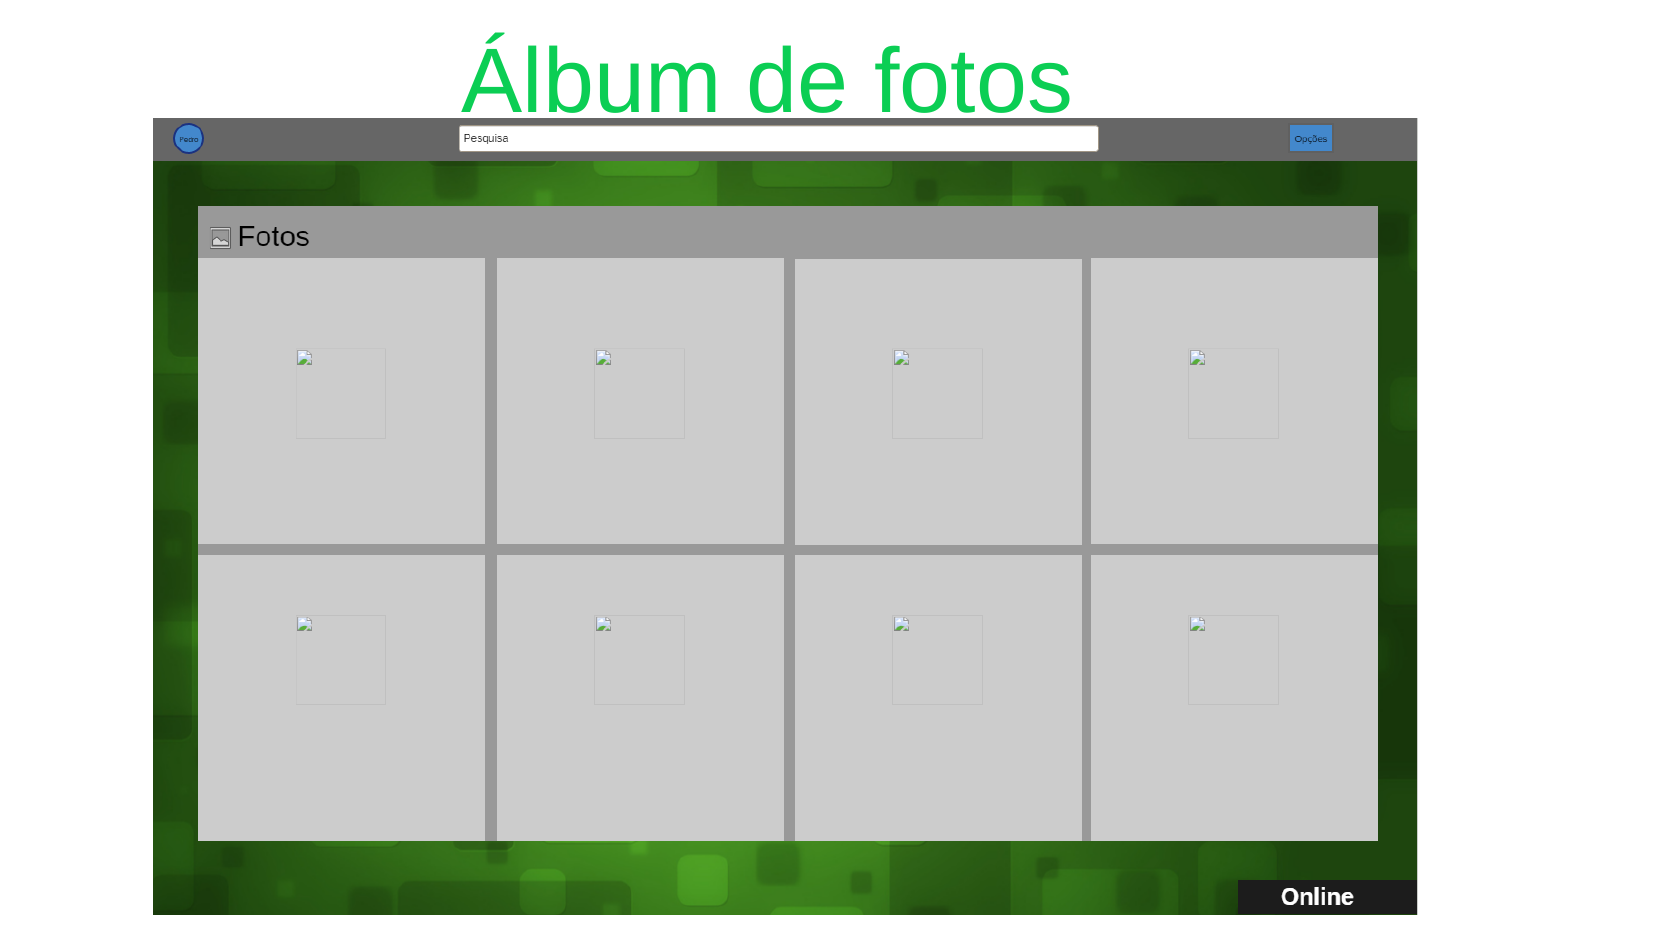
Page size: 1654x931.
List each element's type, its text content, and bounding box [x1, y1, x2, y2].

text_box Álbum de fotos [23, 0, 1512, 154]
picture [153, 118, 1418, 915]
